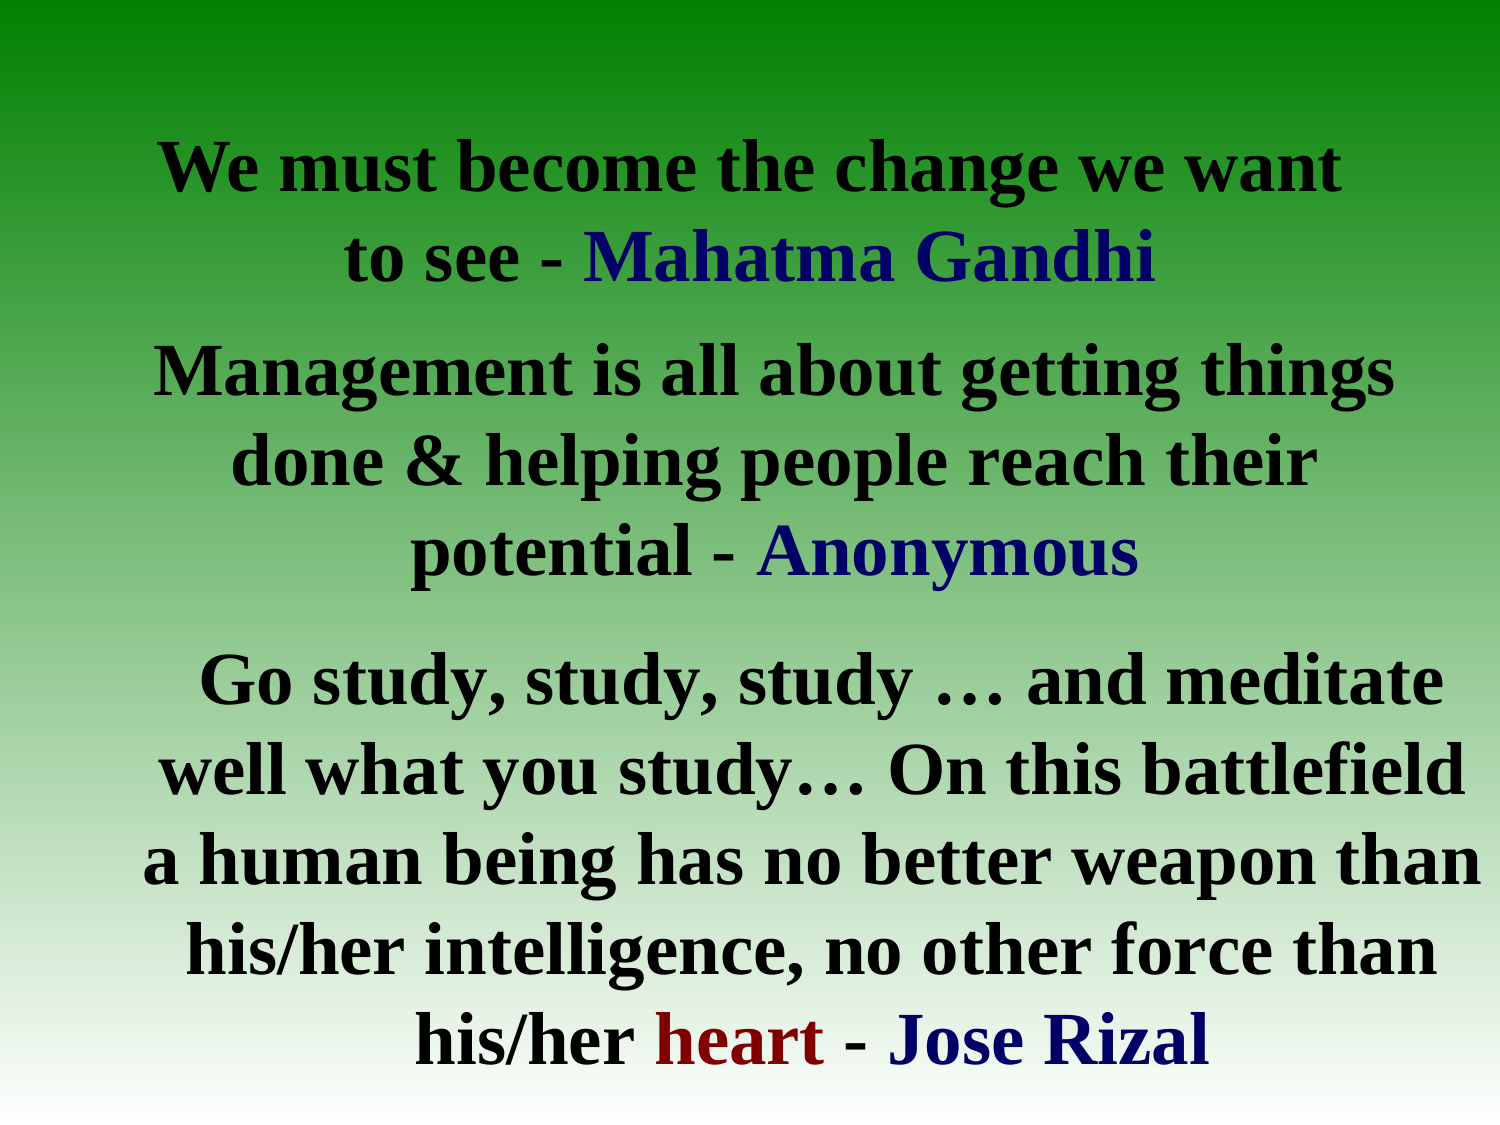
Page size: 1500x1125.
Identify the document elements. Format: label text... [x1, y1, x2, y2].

text_box Go study, study, study … and meditate well what you study… On this battlefield a human being has no better weapon than his/her intelligence, no other force than his/her heart - Jose Rizal [124, 621, 1500, 1088]
title We must become the change we want to see - Mahatma Gandhi [112, 112, 1388, 300]
text_box Management is all about getting things done & helping people reach their potential - Anonymous [124, 312, 1426, 598]
